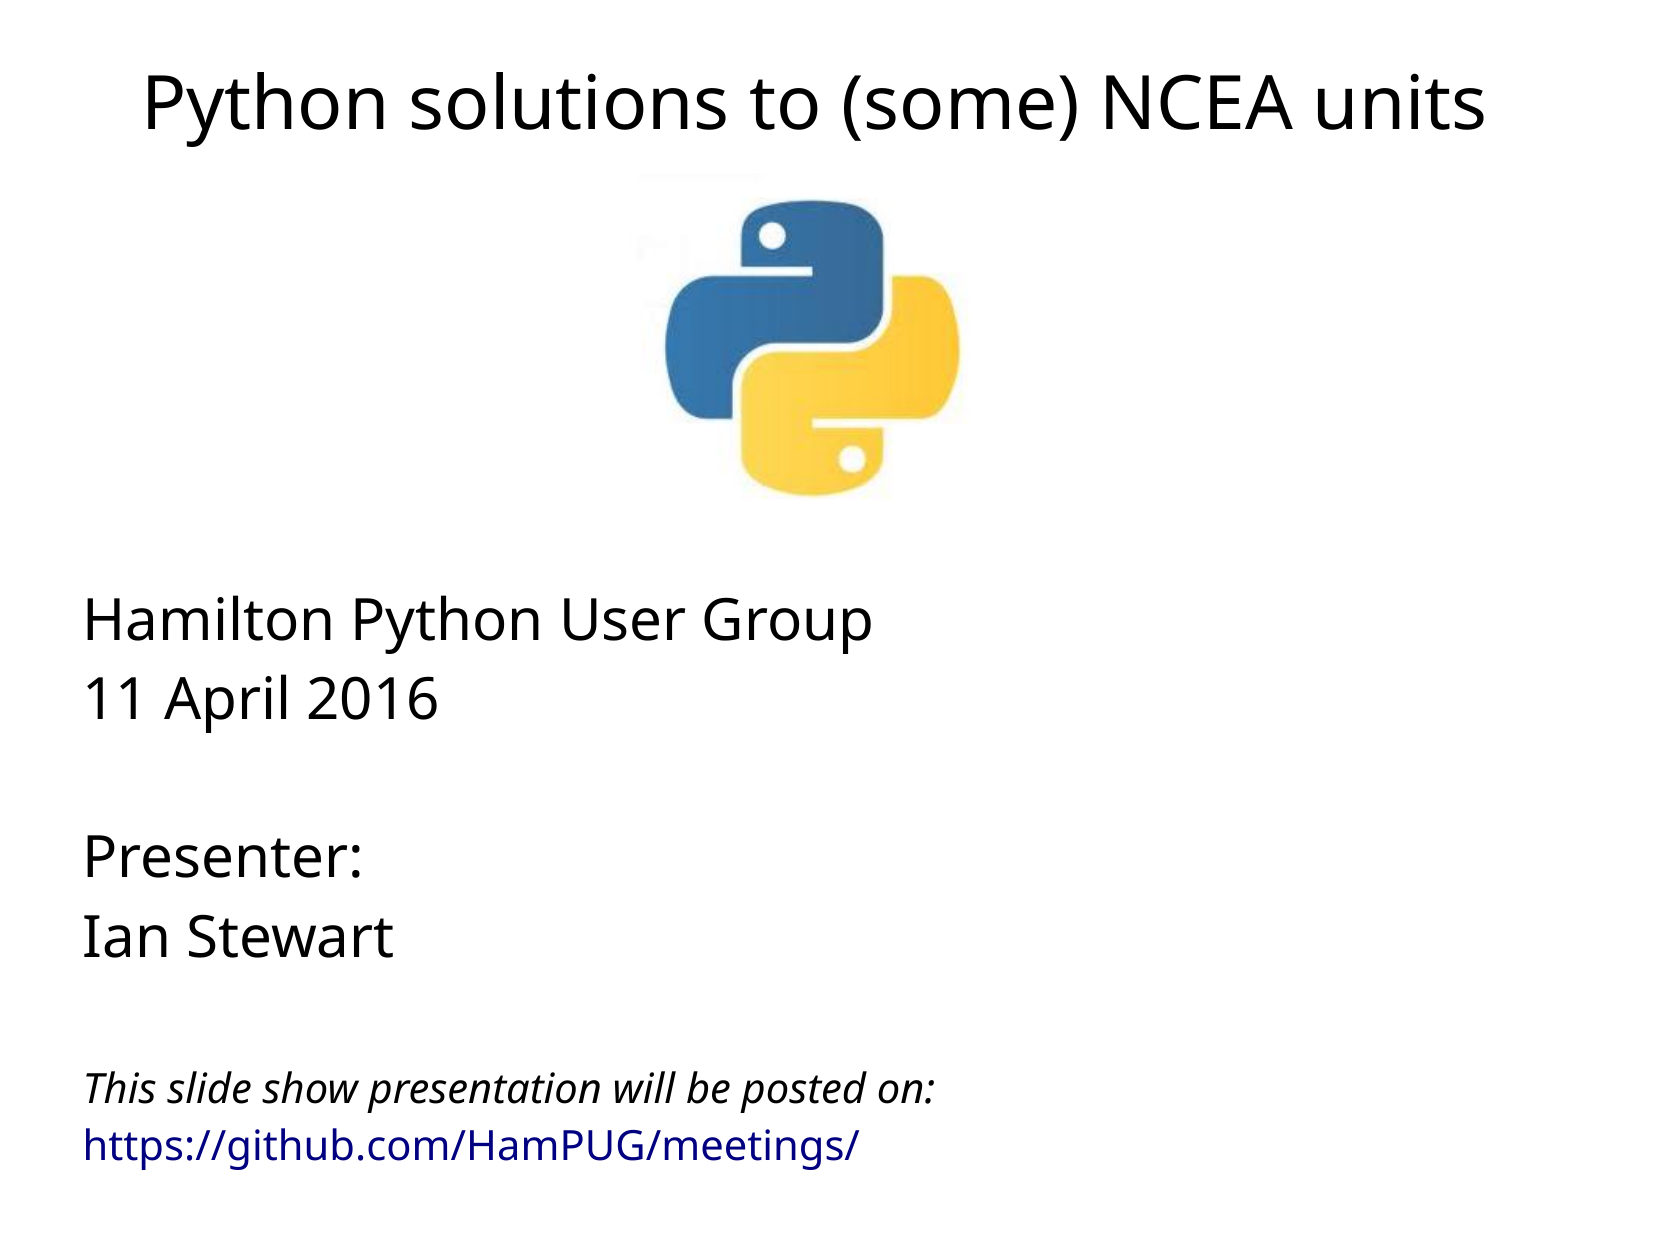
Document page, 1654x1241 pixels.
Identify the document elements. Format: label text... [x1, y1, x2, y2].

title This slide show presentation will be posted on: https://github.com/HamPUG/meetings/ [82, 1027, 1571, 1205]
picture [592, 173, 1035, 524]
title Python solutions to (some) NCEA units [70, 35, 1560, 166]
title Hamilton Python User Group 11 April 2016 Presenter: Ian Stewart [82, 583, 1571, 969]
